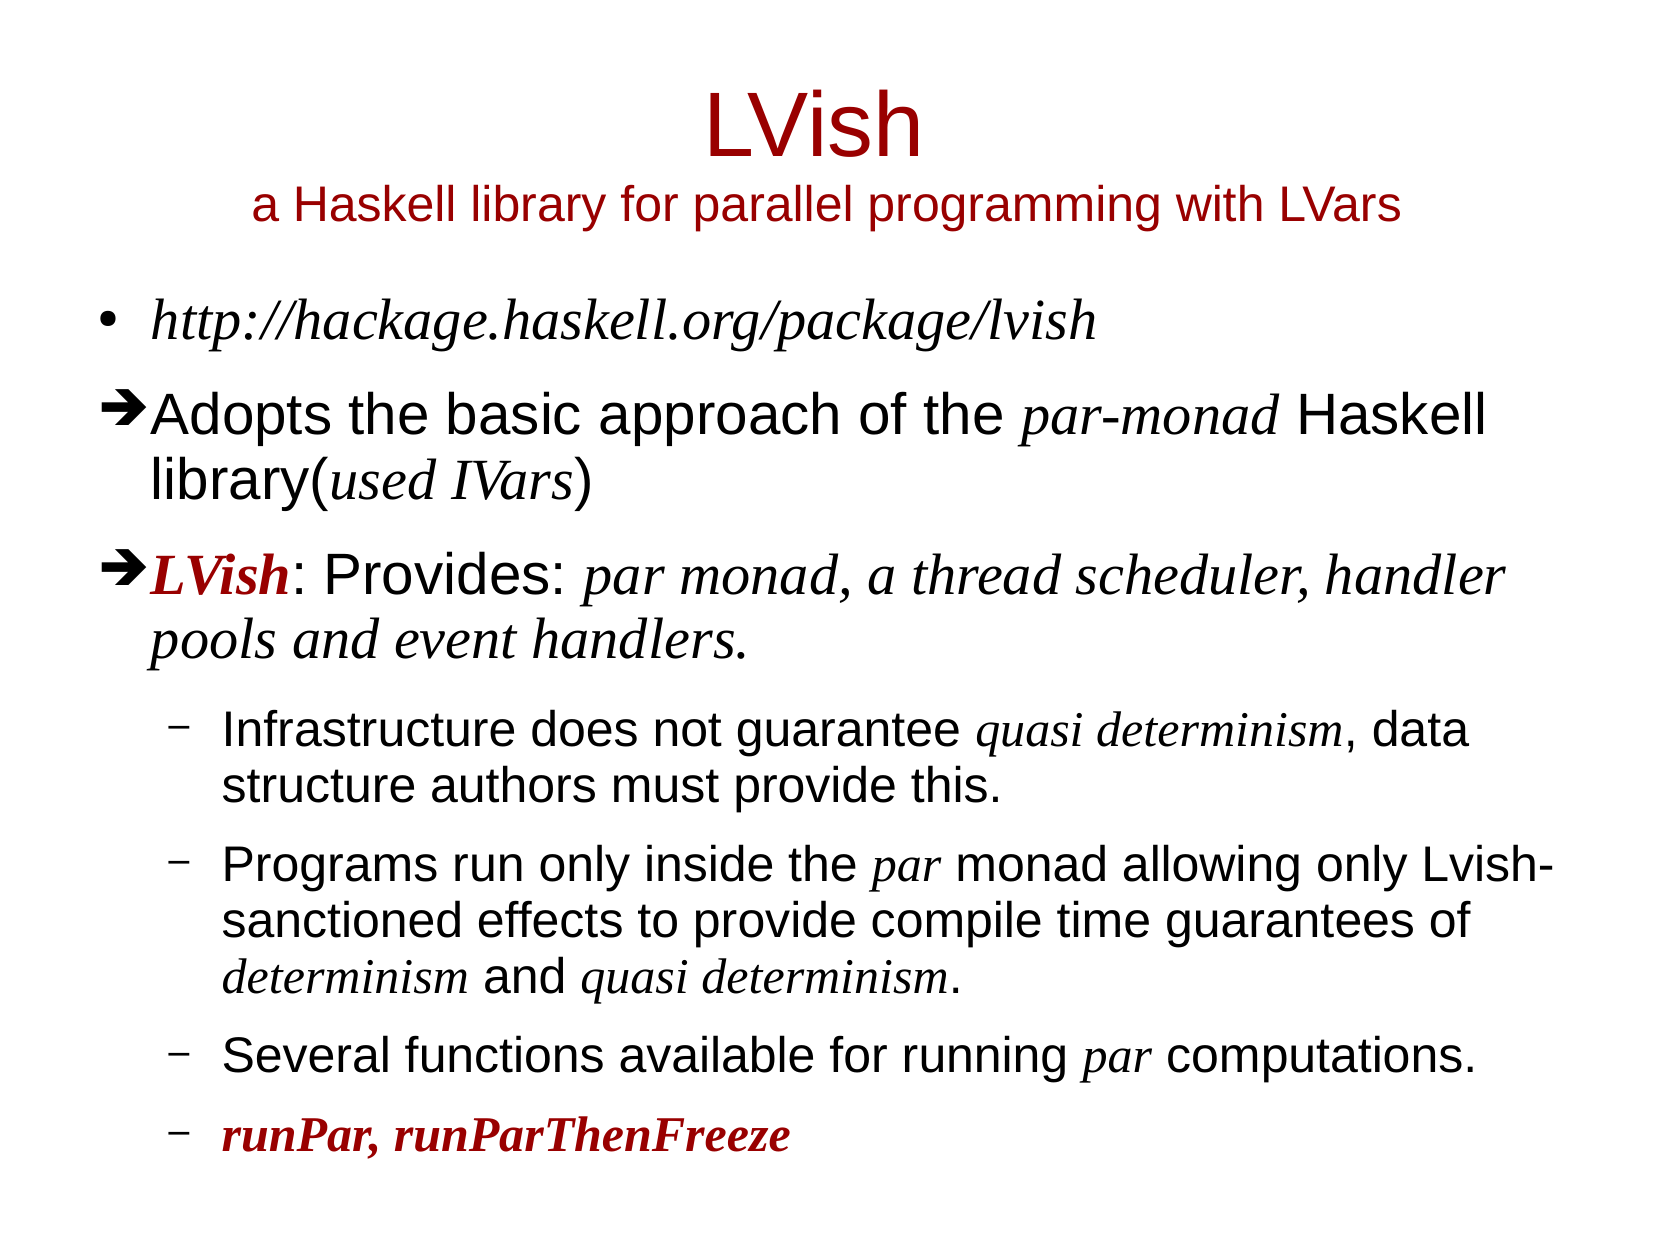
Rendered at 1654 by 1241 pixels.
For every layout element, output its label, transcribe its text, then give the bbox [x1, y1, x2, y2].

title LVish a Haskell library for parallel programming with LVars [82, 49, 1571, 257]
list http://hackage.haskell.org/package/lvish Adopts the basic approach of the par-monad Haskell library(used IVars) LVish: Provides: par monad, a thread scheduler, handler pools and event handlers. Infrastructure does not guarantee quasi determinism, data structure authors must provide this. Programs run only inside the par monad allowing only Lvish-sanctioned effects to provide compile time guarantees of determinism and quasi determinism. Several functions available for running par computations. runPar, runParThenFreeze [79, 287, 1569, 1228]
